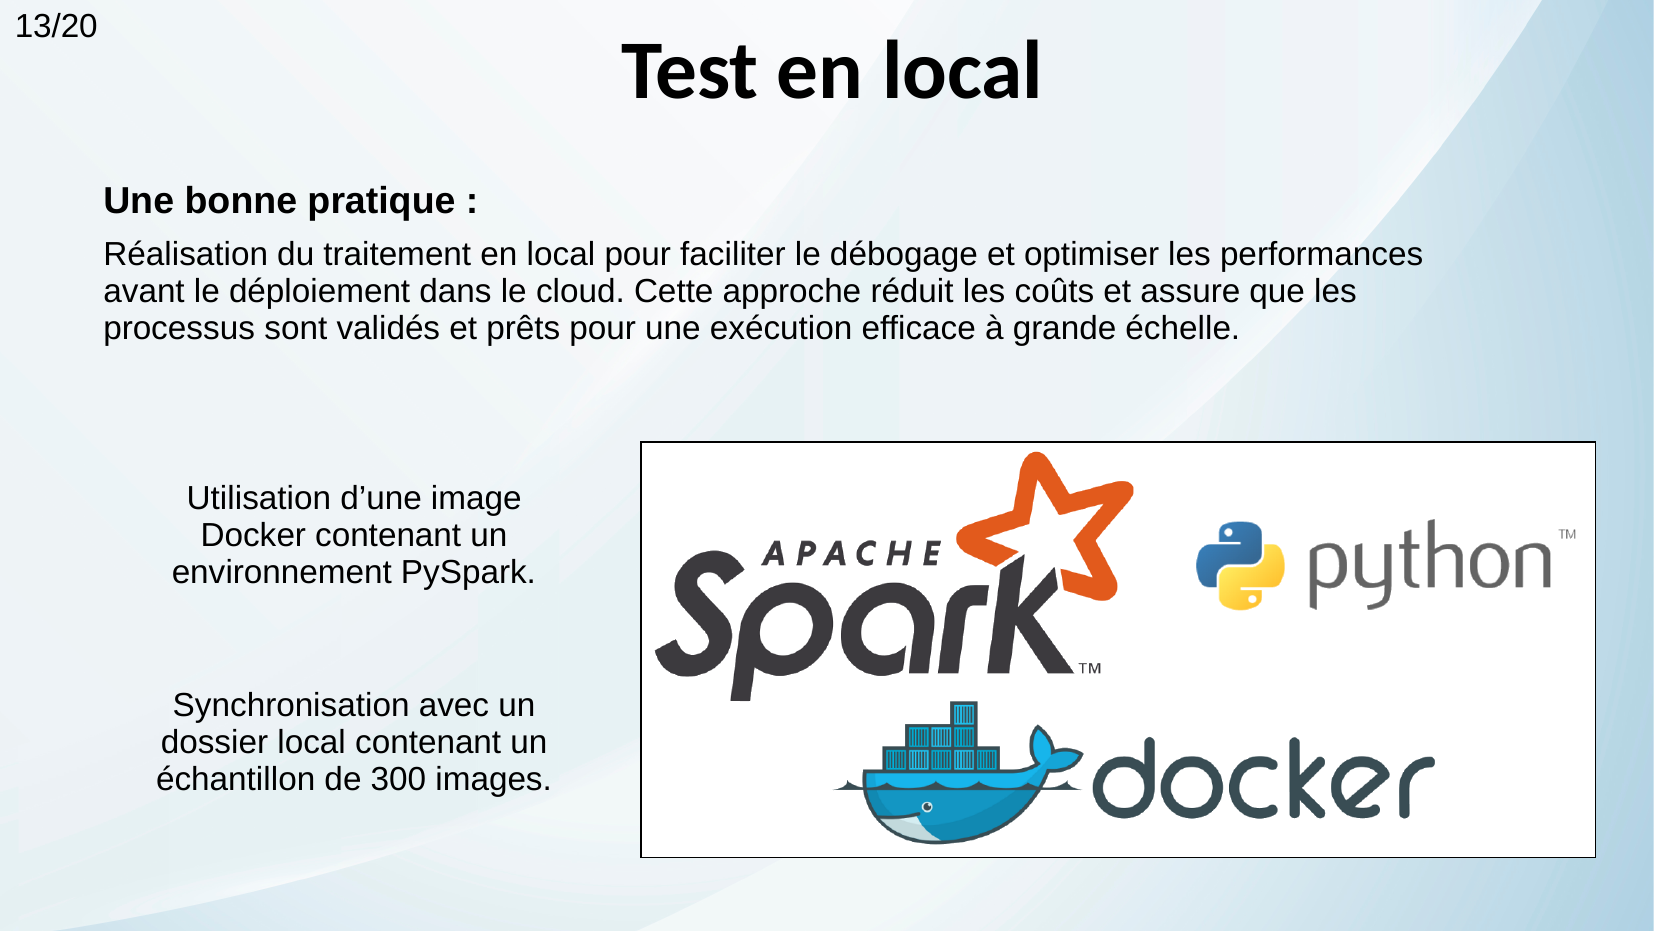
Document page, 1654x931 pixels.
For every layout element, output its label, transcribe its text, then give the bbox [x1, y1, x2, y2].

text_box Une bonne pratique : Réalisation du traitement en local pour faciliter le débogage et optimiser les performances avant le déploiement dans le cloud. Cette approche réduit les coûts et assure que les processus sont validés et prêts pour une exécution efficace à grande échelle. [88, 172, 1477, 355]
picture [0, 0, 1654, 931]
text_box Synchronisation avec un dossier local contenant un échantillon de 300 images. [118, 679, 591, 806]
text_box Utilisation d’une image Docker contenant un environnement PySpark. [118, 472, 591, 621]
title Test en local [88, 0, 1577, 156]
text_box 13/20 [0, 0, 88, 60]
